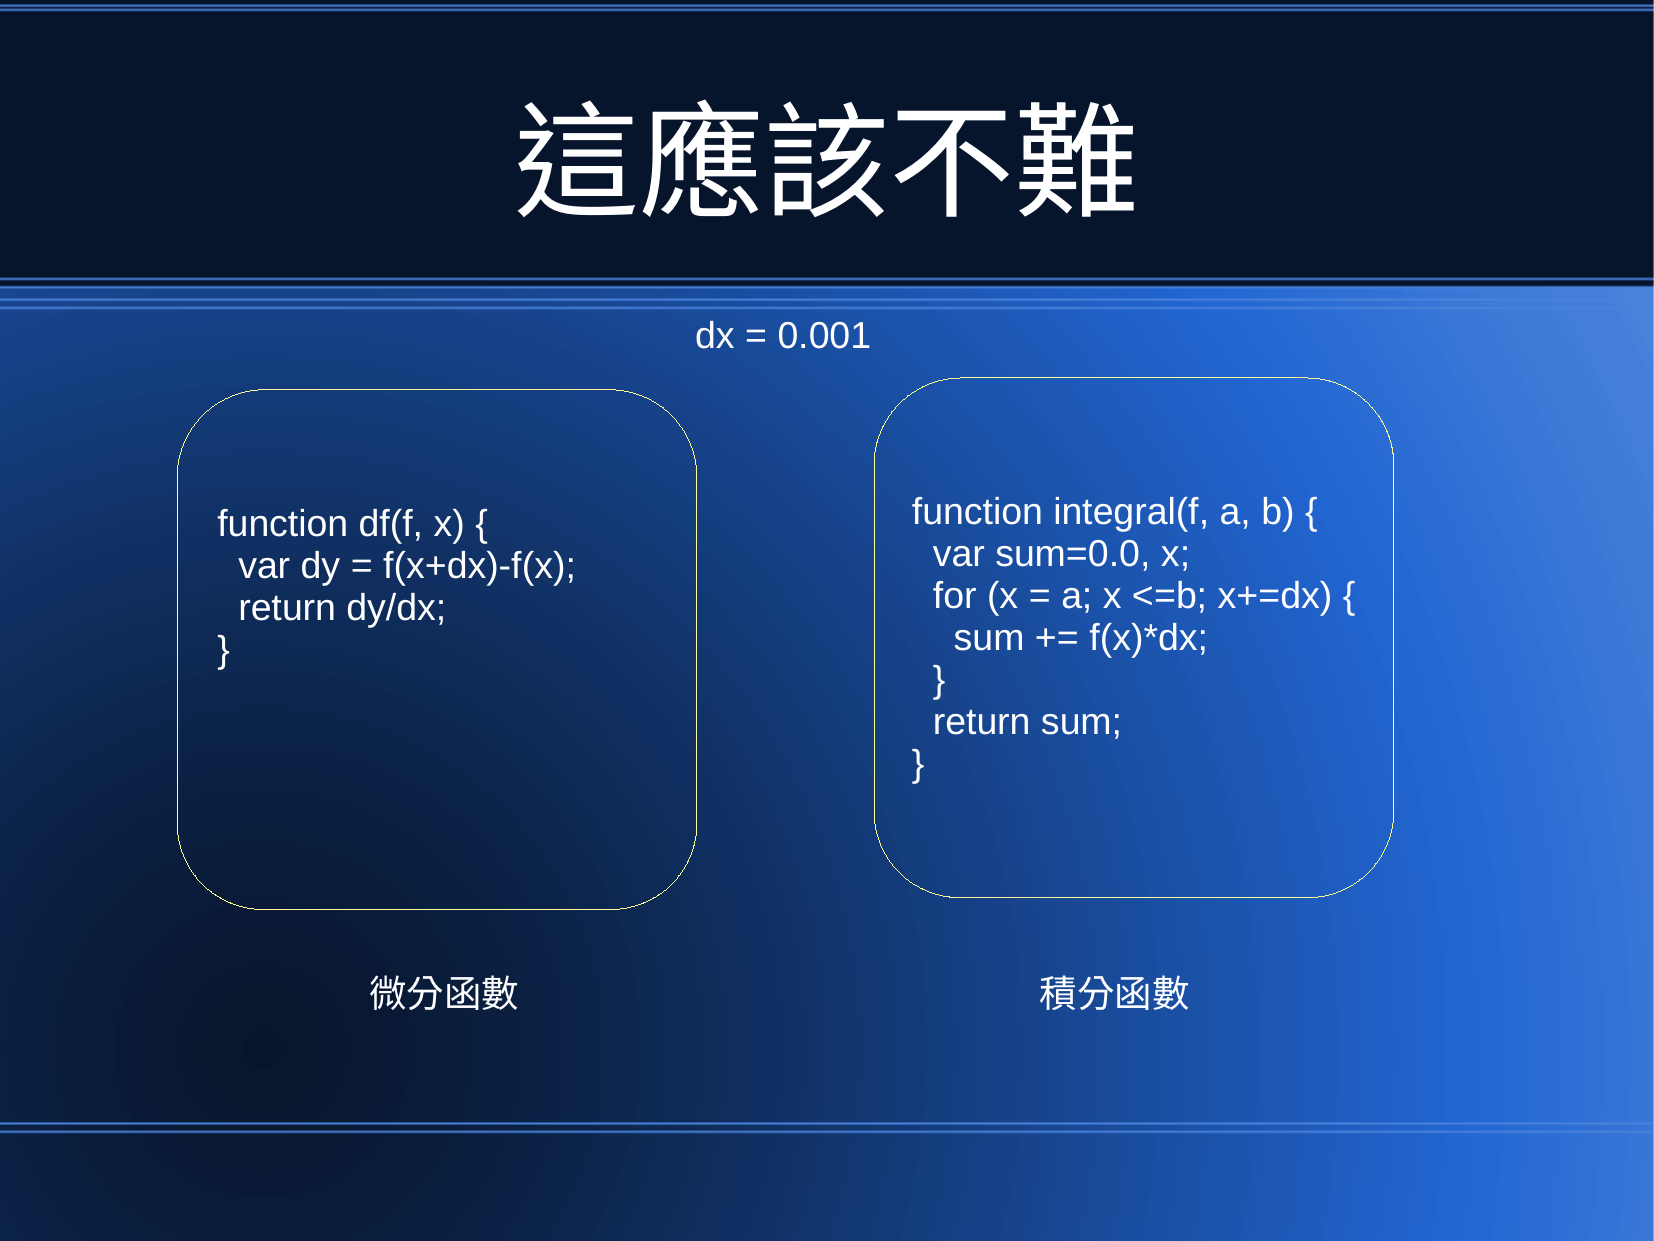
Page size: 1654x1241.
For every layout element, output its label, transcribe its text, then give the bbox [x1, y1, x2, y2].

text_box 積分函數 [1025, 956, 1205, 1019]
text_box 微分函數 [354, 956, 534, 1019]
text_box dx = 0.001 [680, 307, 886, 364]
picture [0, 0, 1654, 1241]
text_box function integral(f, a, b) { var sum=0.0, x; for (x = a; x <=b; x+=dx) { sum += f(x)*dx; } return sum; } [874, 377, 1394, 898]
text_box function df(f, x) { var dy = f(x+dx)-f(x); return dy/dx; } [177, 389, 697, 910]
title 這應該不難 [82, 49, 1571, 257]
